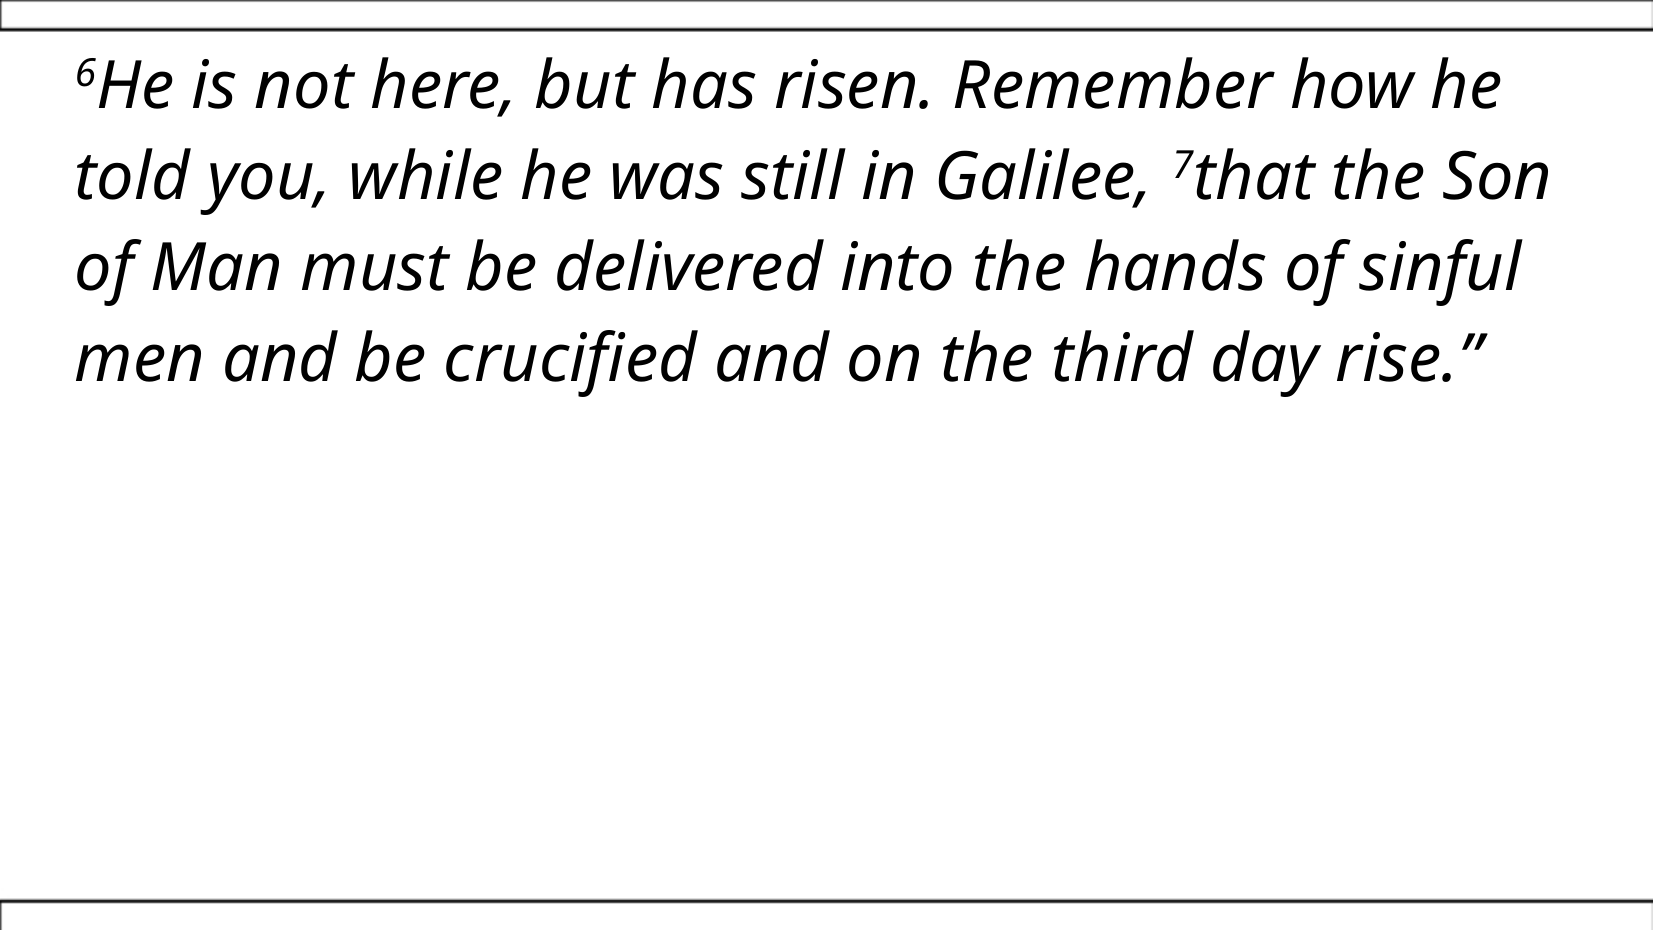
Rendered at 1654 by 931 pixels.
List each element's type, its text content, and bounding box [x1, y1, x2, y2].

picture [0, 0, 1653, 930]
text_box 6He is not here, but has risen. Remember how he told you, while he was still in Galilee, 7that the Son of Man must be delivered into the hands of sinful men and be crucified and on the third day rise.” [60, 30, 1576, 489]
